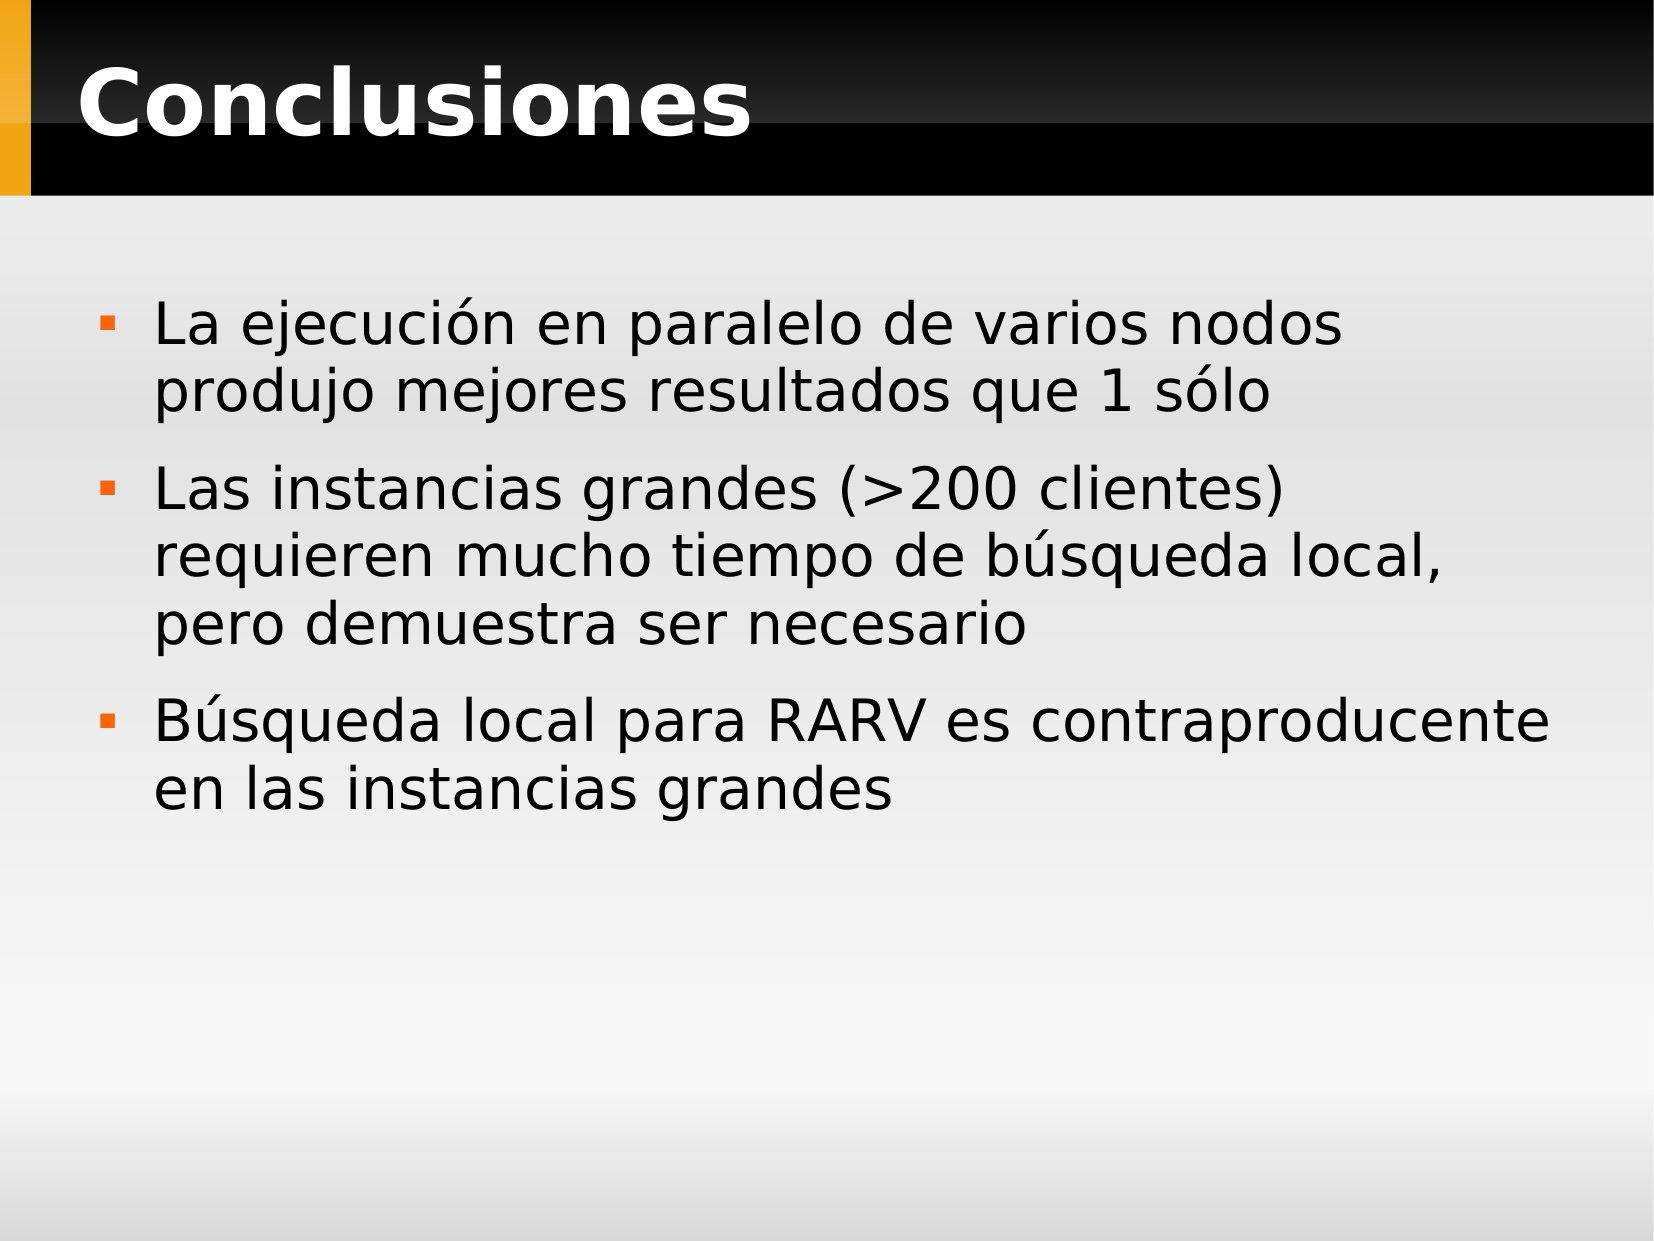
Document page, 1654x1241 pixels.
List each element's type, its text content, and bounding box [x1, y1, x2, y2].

list La ejecución en paralelo de varios nodos produjo mejores resultados que 1 sólo Las instancias grandes (>200 clientes) requieren mucho tiempo de búsqueda local, pero demuestra ser necesario Búsqueda local para RARV es contraproducente en las instancias grandes [82, 290, 1571, 1109]
picture [0, 0, 1654, 1241]
title Conclusiones [76, 0, 1565, 208]
